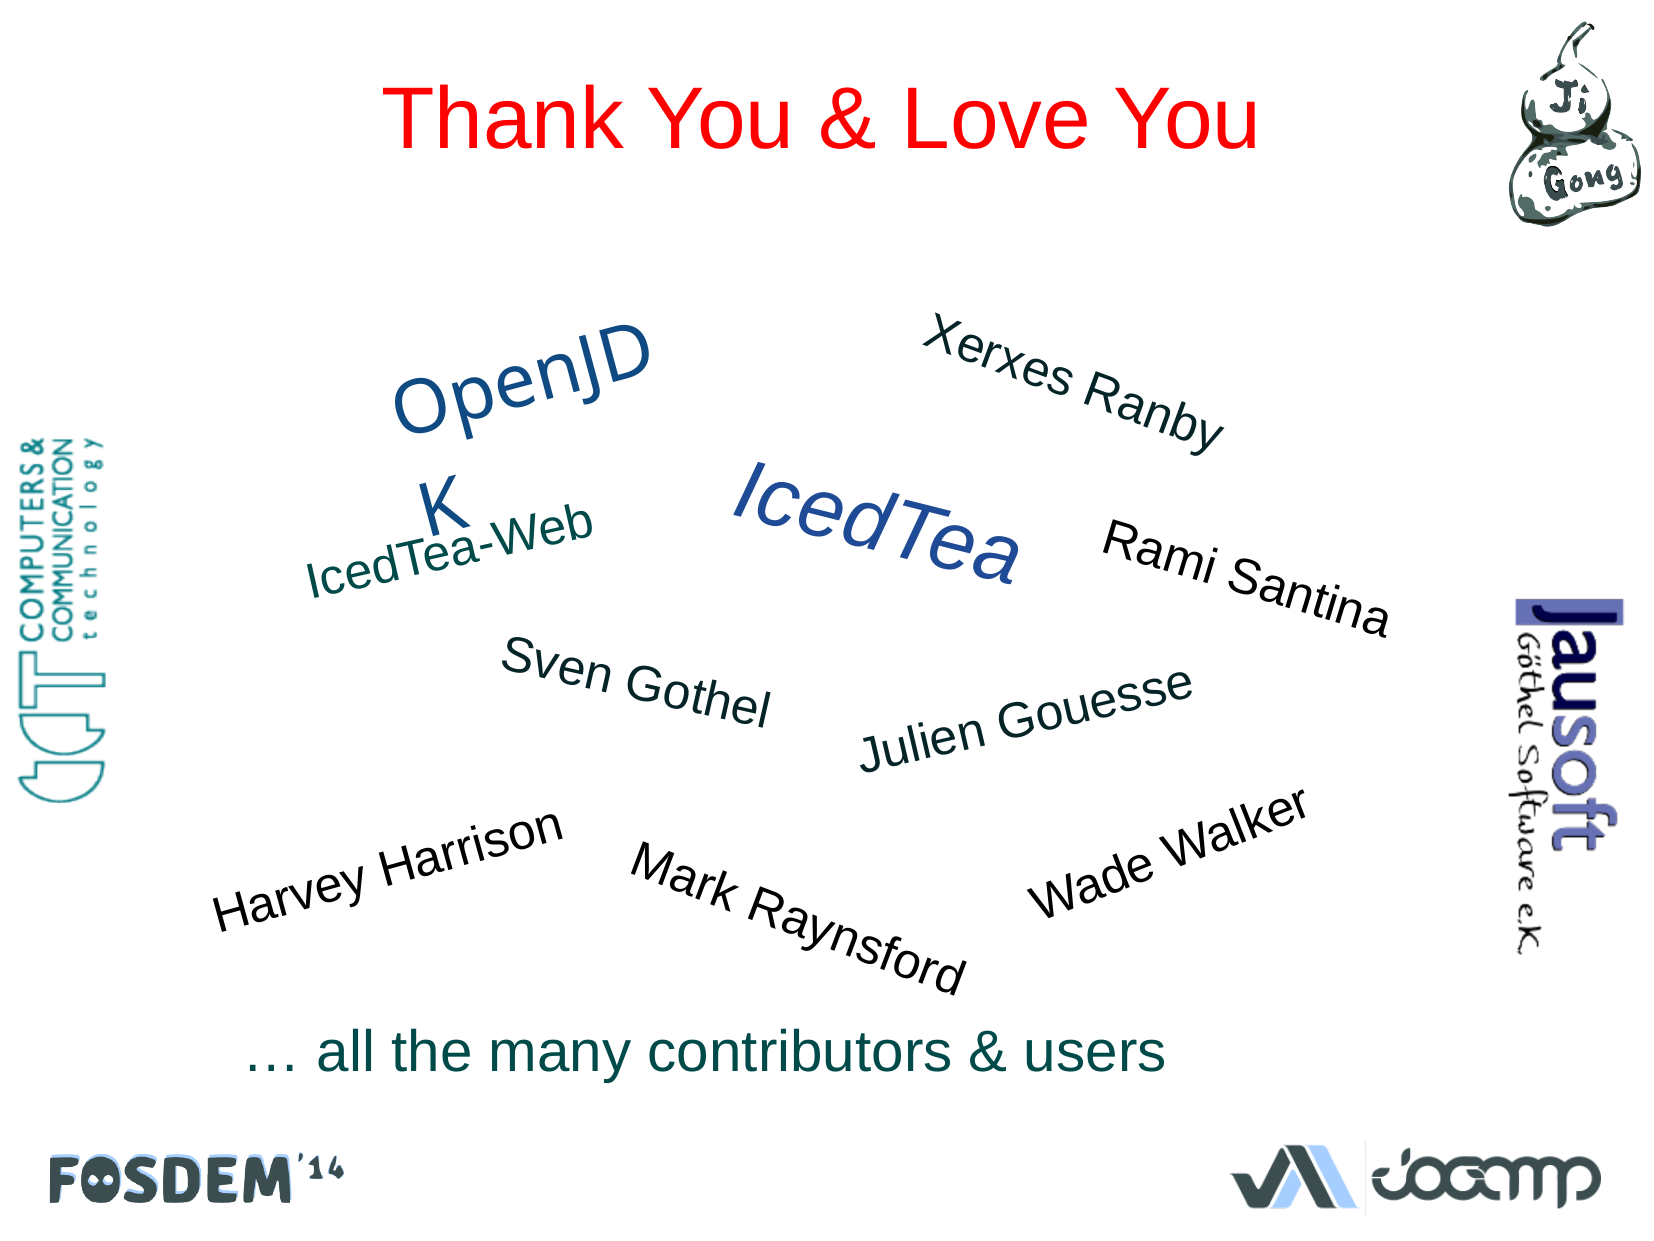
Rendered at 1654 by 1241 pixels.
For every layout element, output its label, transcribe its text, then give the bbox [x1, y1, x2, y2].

title Thank You & Love You [68, 56, 1576, 181]
text_box IcedTea [709, 430, 1050, 615]
text_box … all the many contributors & users [206, 1011, 1452, 1111]
text_box Sven Gothel [480, 614, 793, 751]
text_box Mark Raynsford [607, 818, 991, 1021]
picture [1228, 1139, 1601, 1215]
picture [1425, 19, 1654, 228]
picture [17, 437, 106, 804]
text_box Rami Santina [1080, 496, 1417, 661]
picture [1508, 596, 1629, 963]
picture [0, 914, 400, 1241]
text_box Xerxes Ranby [885, 283, 1249, 476]
text_box Julien Gouesse [834, 640, 1216, 796]
text_box Harvey Harrison [172, 782, 586, 961]
text_box IcedTea-Web [284, 480, 616, 621]
text_box OpenJDK [362, 270, 722, 458]
text_box Wade Walker [1006, 736, 1396, 946]
